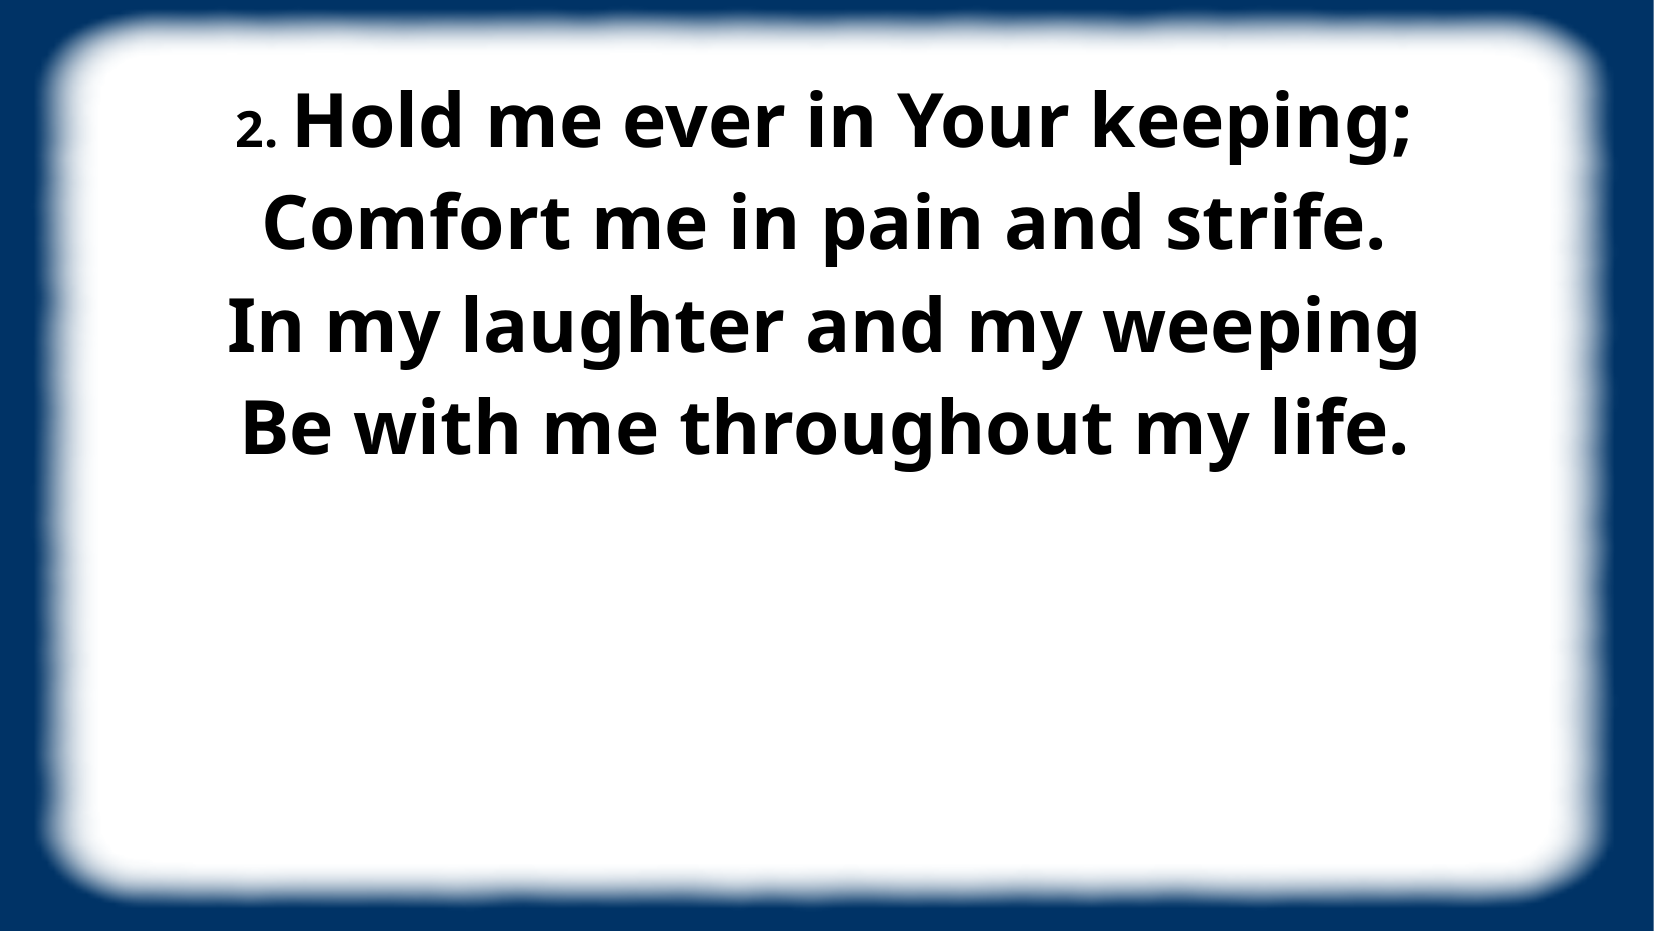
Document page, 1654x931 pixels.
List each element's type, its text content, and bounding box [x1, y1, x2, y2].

picture [0, 0, 1654, 931]
text_box 2. Hold me ever in Your keeping; Comfort me in pain and strife. In my laughter and my weeping Be with me throughout my life. [105, 60, 1546, 475]
